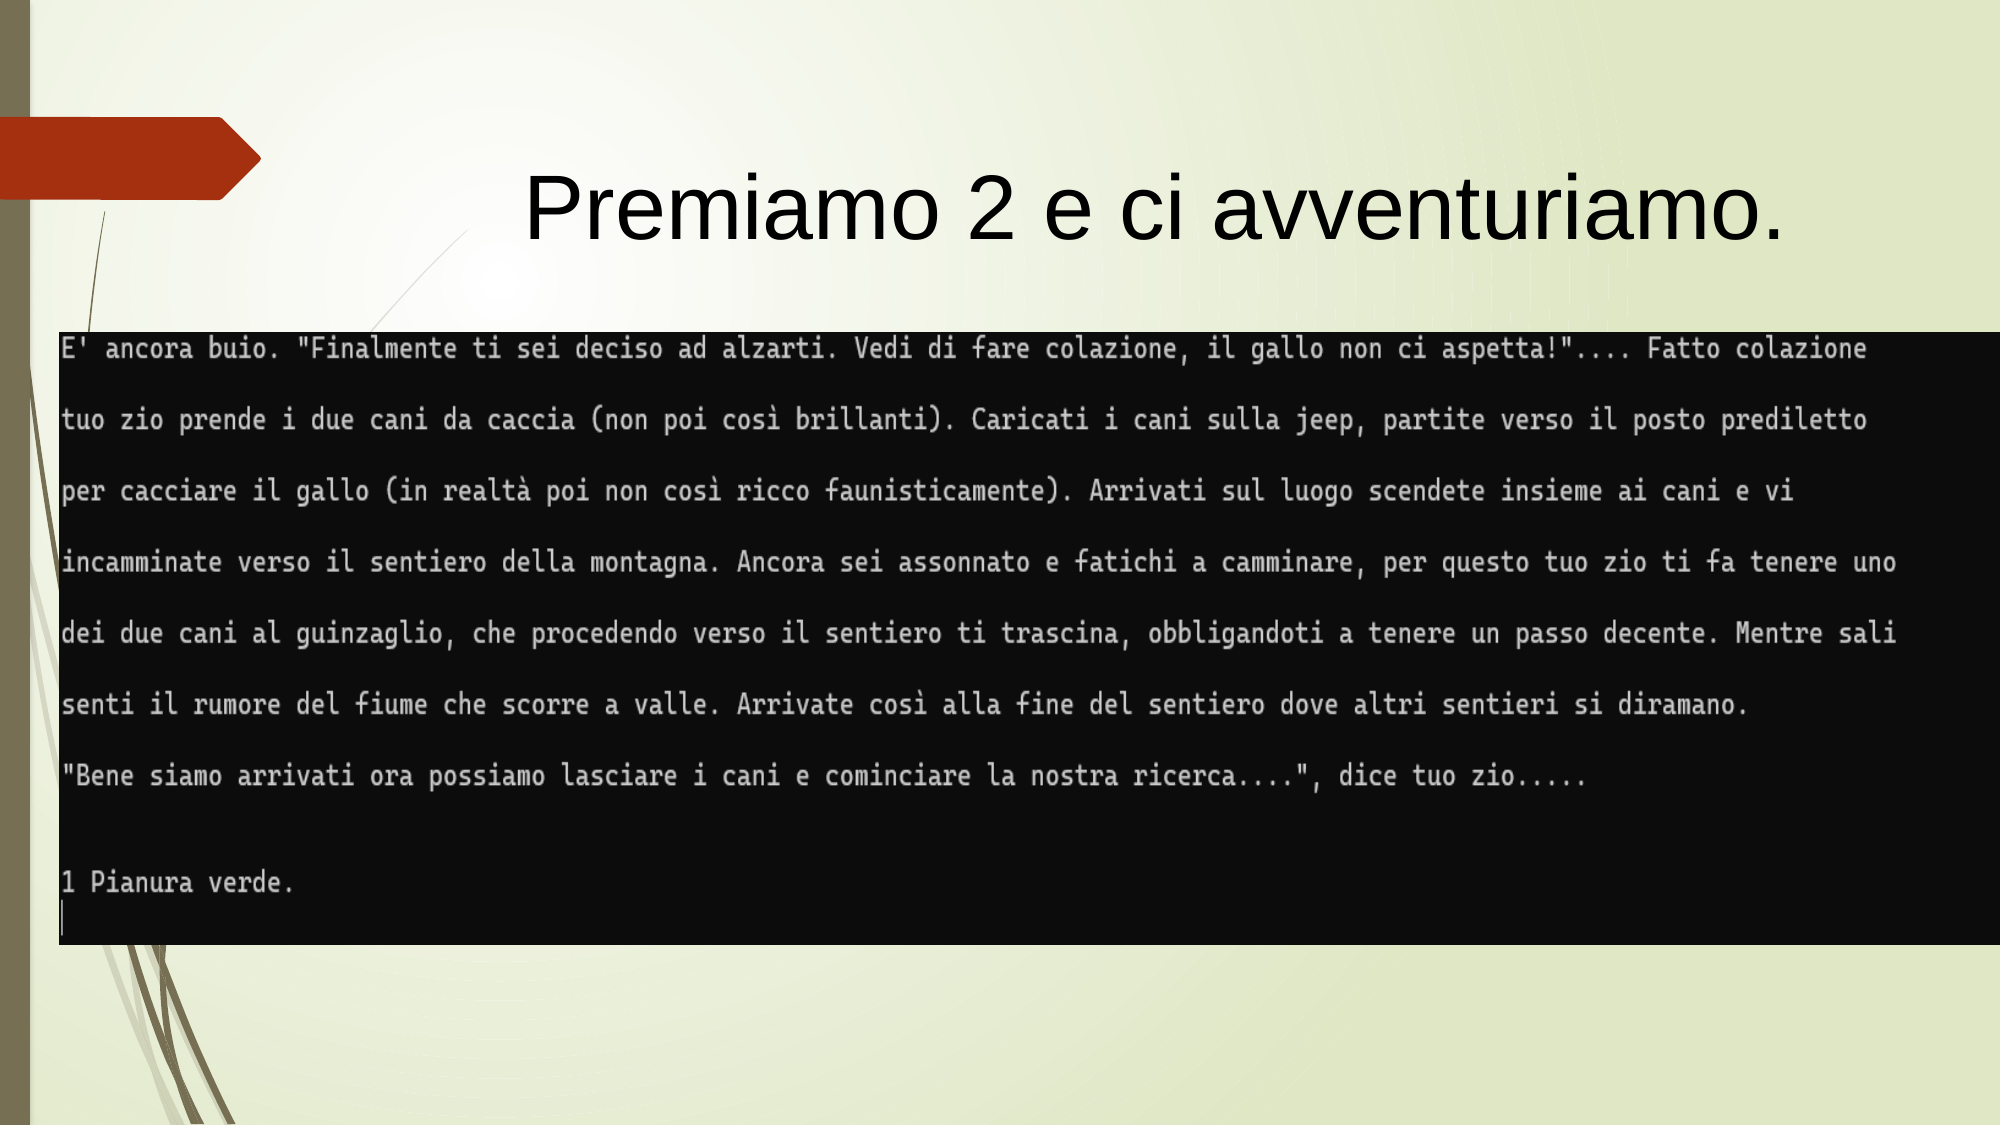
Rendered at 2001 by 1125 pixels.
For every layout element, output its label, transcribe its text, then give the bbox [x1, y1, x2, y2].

title Premiamo 2 e ci avventuriamo. [425, 102, 1888, 313]
picture [59, 332, 2000, 945]
